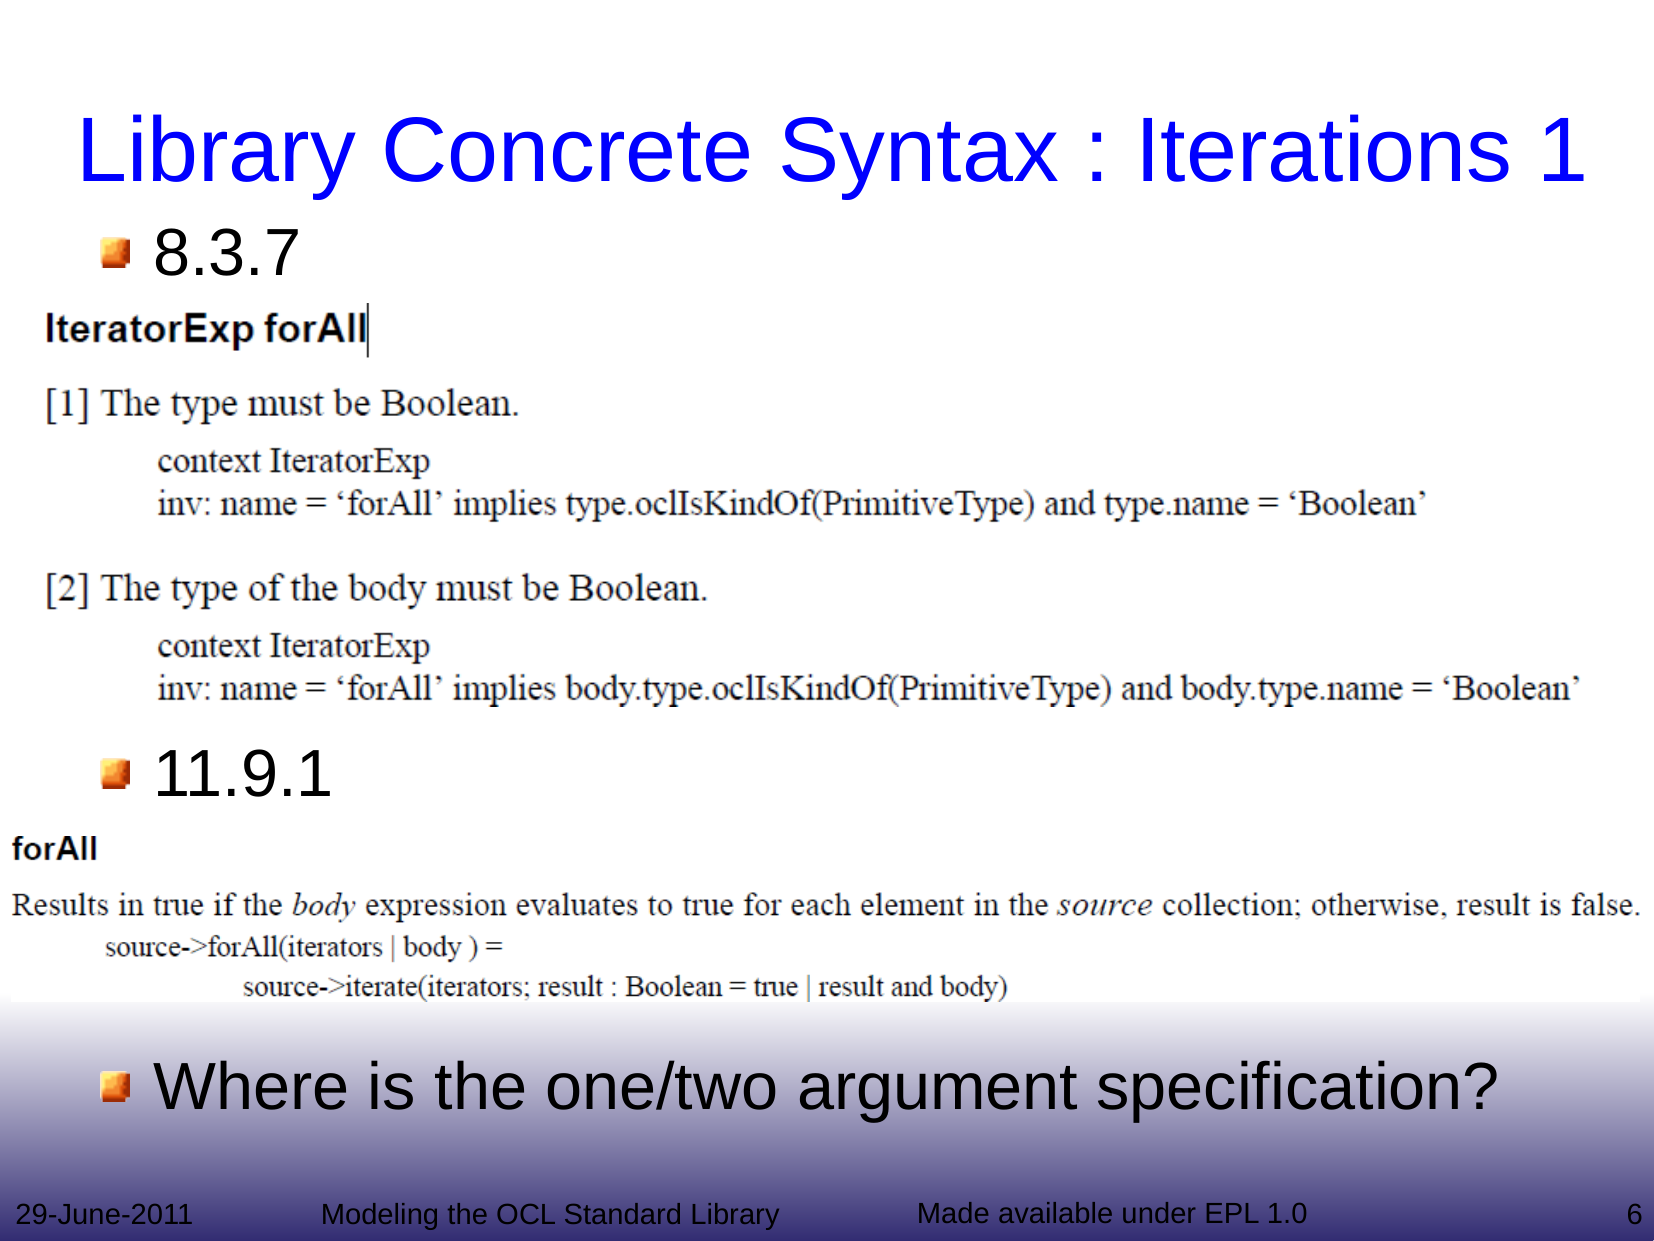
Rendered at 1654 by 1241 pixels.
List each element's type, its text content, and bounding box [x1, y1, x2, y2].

title Library Concrete Syntax : Iterations 1 [58, 46, 1609, 254]
picture [11, 836, 1640, 1002]
list 8.3.7 11.9.1 Where is the one/two argument specification? [82, 707, 1571, 836]
picture [46, 303, 1581, 707]
list 8.3.7 11.9.1 Where is the one/two argument specification? [82, 214, 1571, 303]
list 8.3.7 11.9.1 Where is the one/two argument specification? [82, 1002, 1571, 1125]
